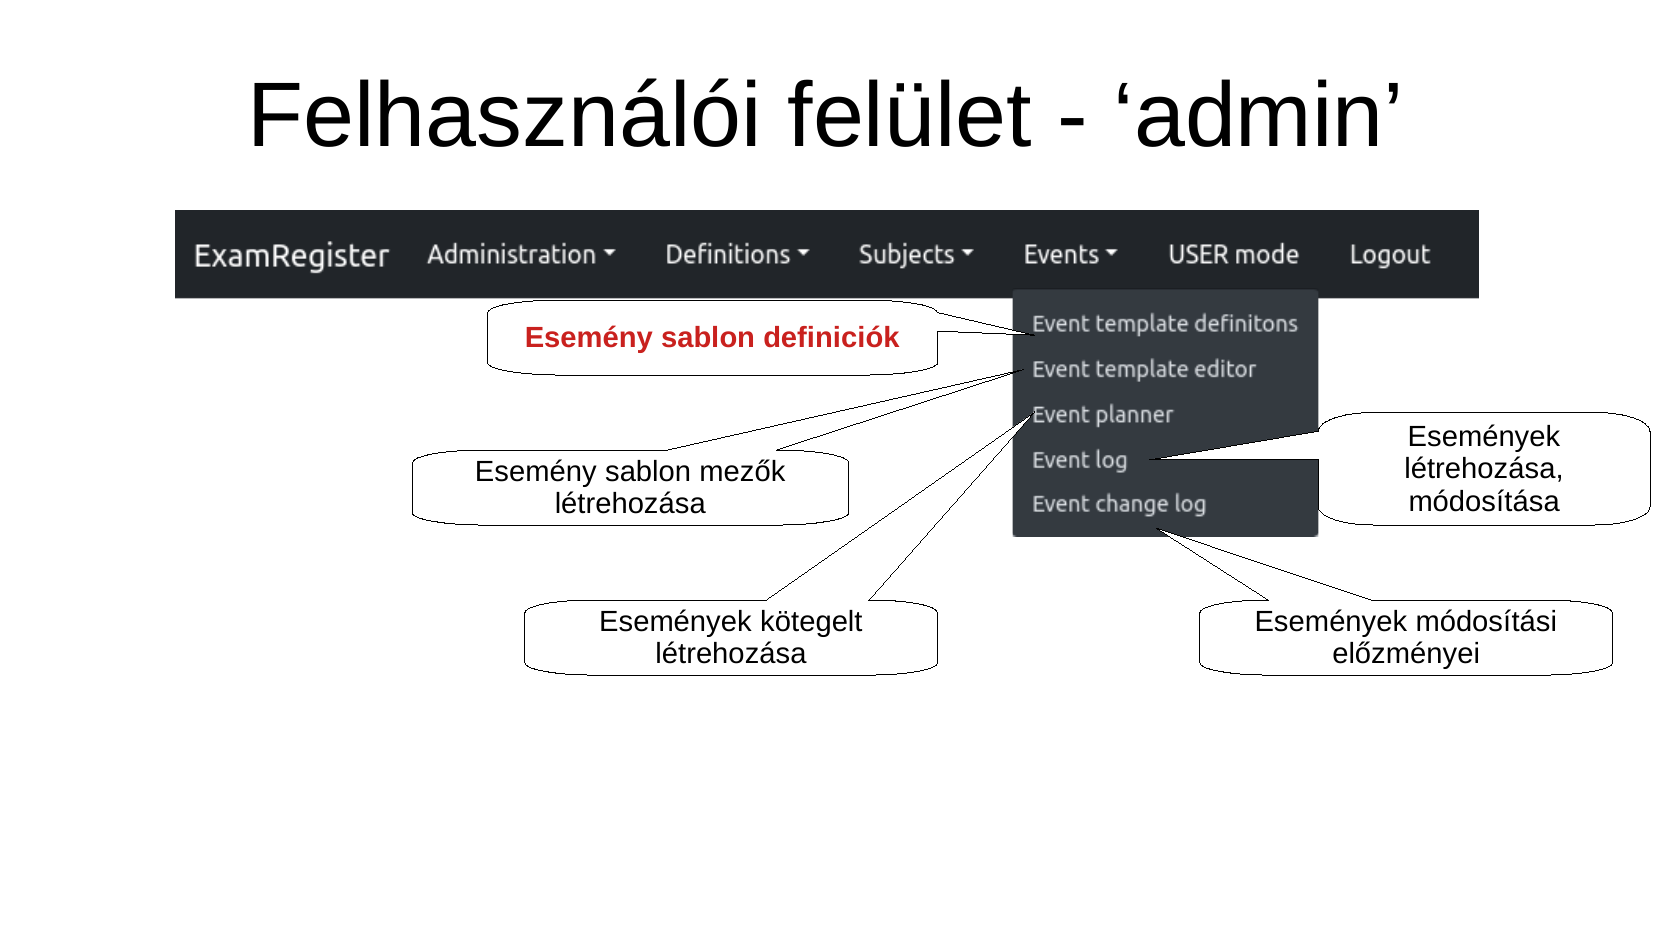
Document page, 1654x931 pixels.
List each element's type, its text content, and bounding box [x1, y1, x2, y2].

text_box Események módosítási előzményei [1156, 528, 1613, 676]
picture [175, 210, 1479, 537]
text_box Esemény sablon definiciók [487, 300, 1035, 376]
text_box Esemény sablon mezők létrehozása [412, 369, 1024, 526]
title Felhasználói felület - ‘admin’ [82, 37, 1571, 193]
text_box Események létrehozása, módosítása [1149, 412, 1651, 526]
text_box Események kötegelt létrehozása [524, 411, 1035, 676]
